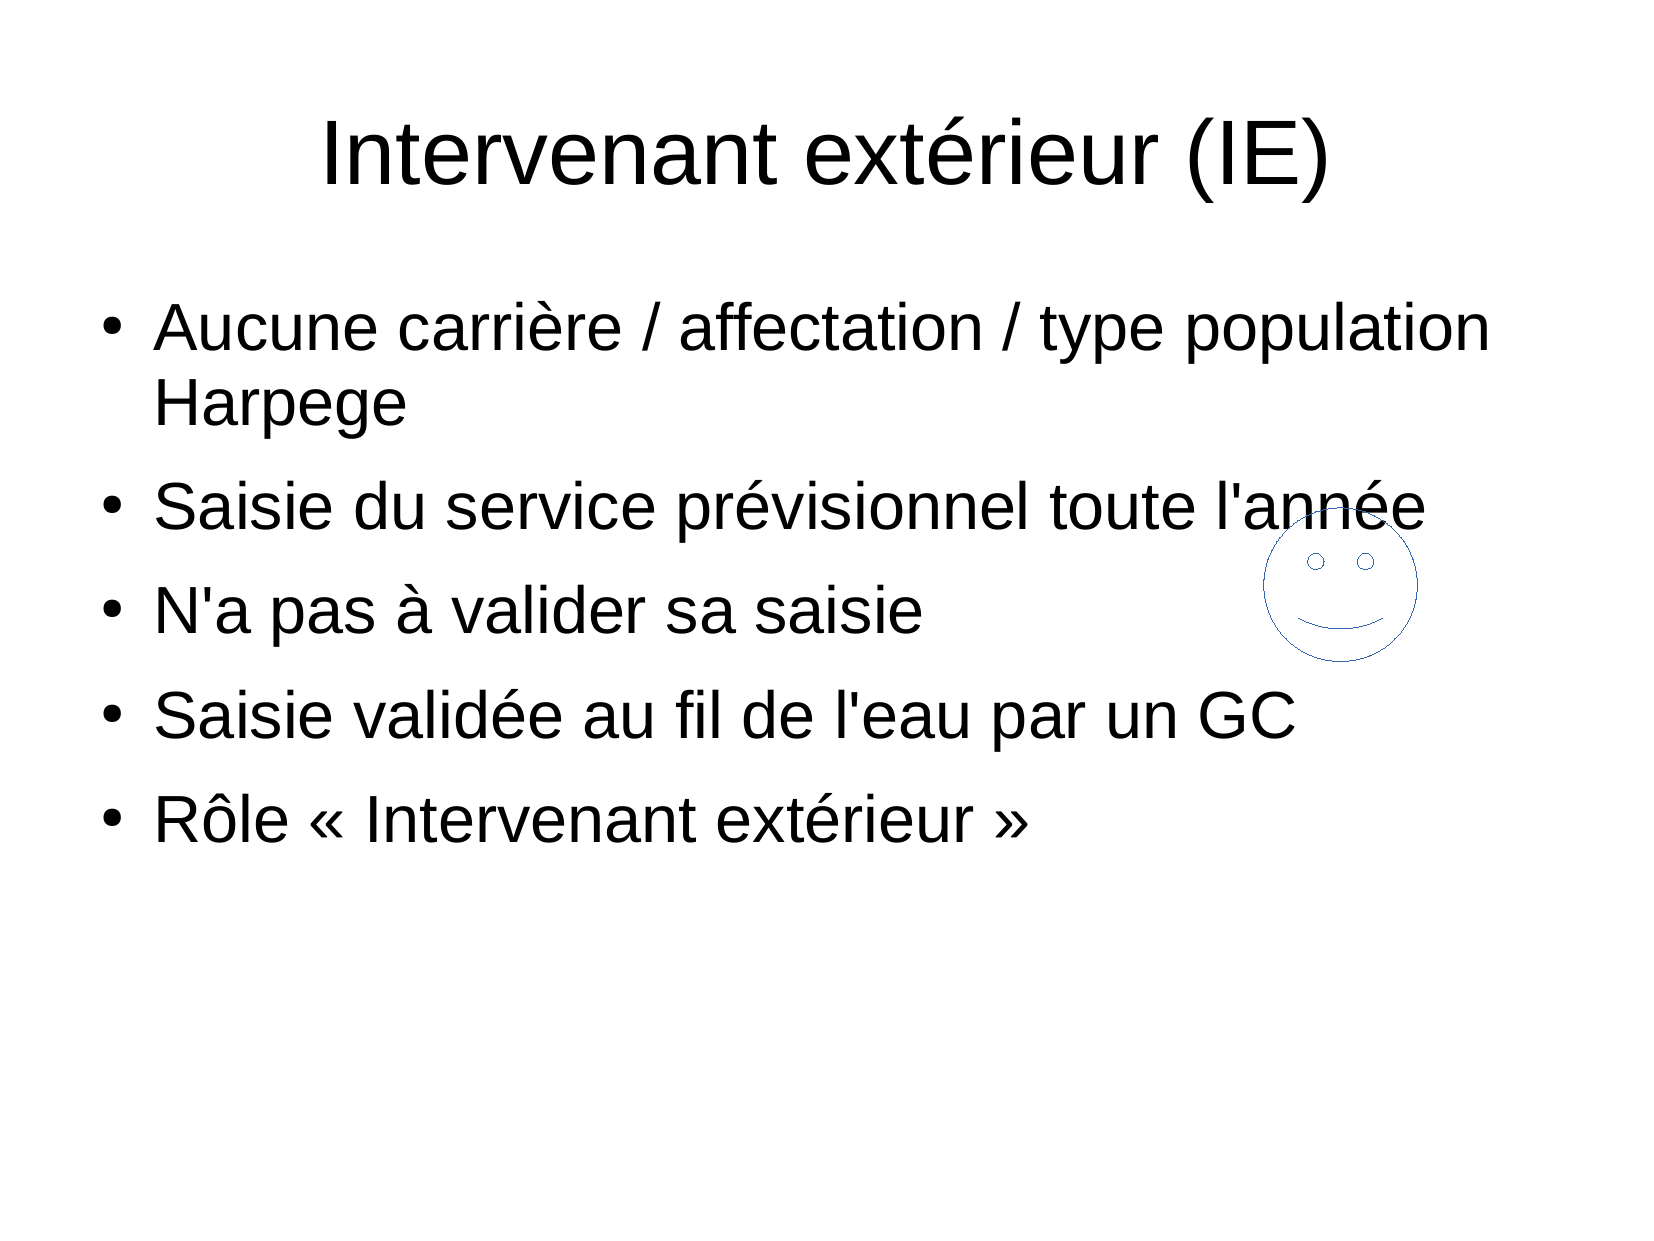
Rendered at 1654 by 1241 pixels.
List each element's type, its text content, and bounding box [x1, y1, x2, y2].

list Aucune carrière / affectation / type population Harpege Saisie du service prévisionnel toute l'année N'a pas à valider sa saisie Saisie validée au fil de l'eau par un GC Rôle « Intervenant extérieur » [82, 290, 1571, 1010]
title Intervenant extérieur (IE) [82, 49, 1571, 257]
